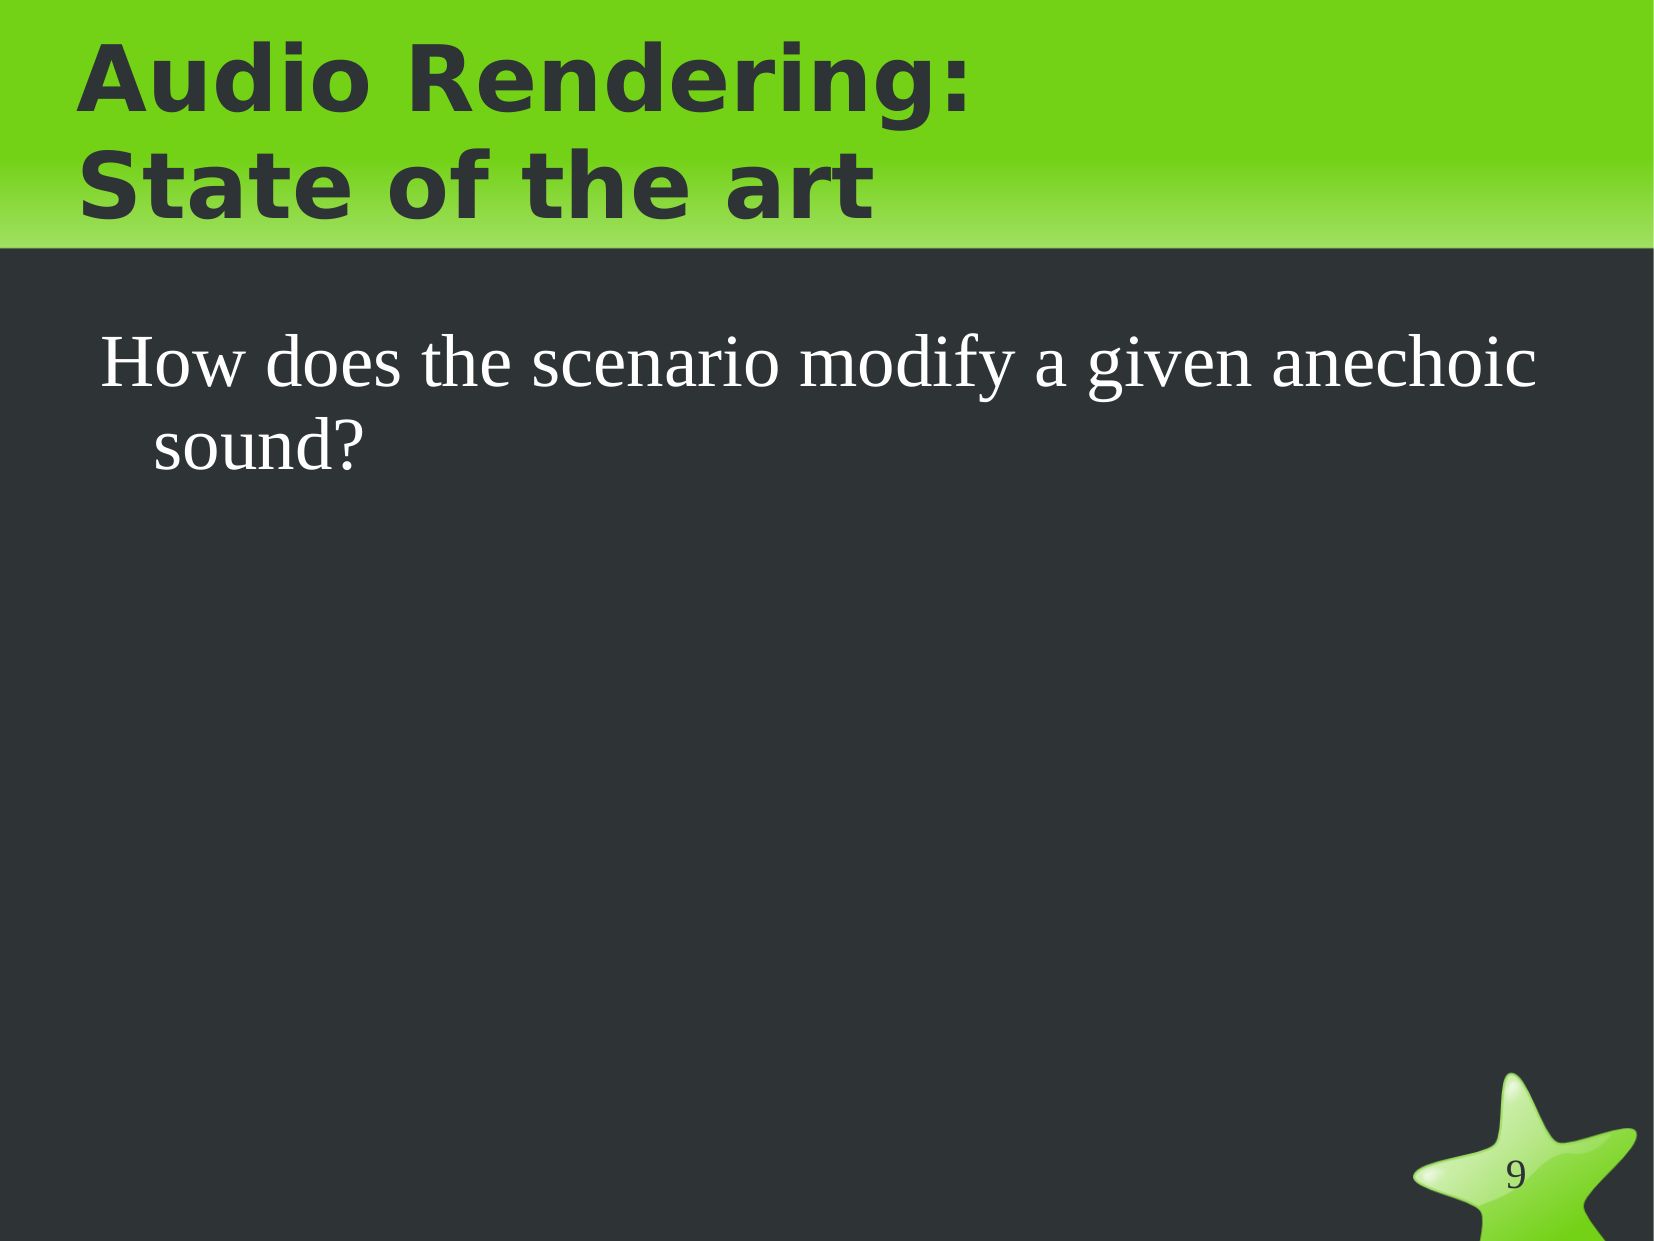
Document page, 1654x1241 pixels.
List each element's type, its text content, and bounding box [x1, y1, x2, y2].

picture [0, 0, 1654, 1241]
list How does the scenario modify a given anechoic sound? [82, 319, 1571, 1139]
title Audio Rendering: State of the art [76, 25, 1565, 240]
